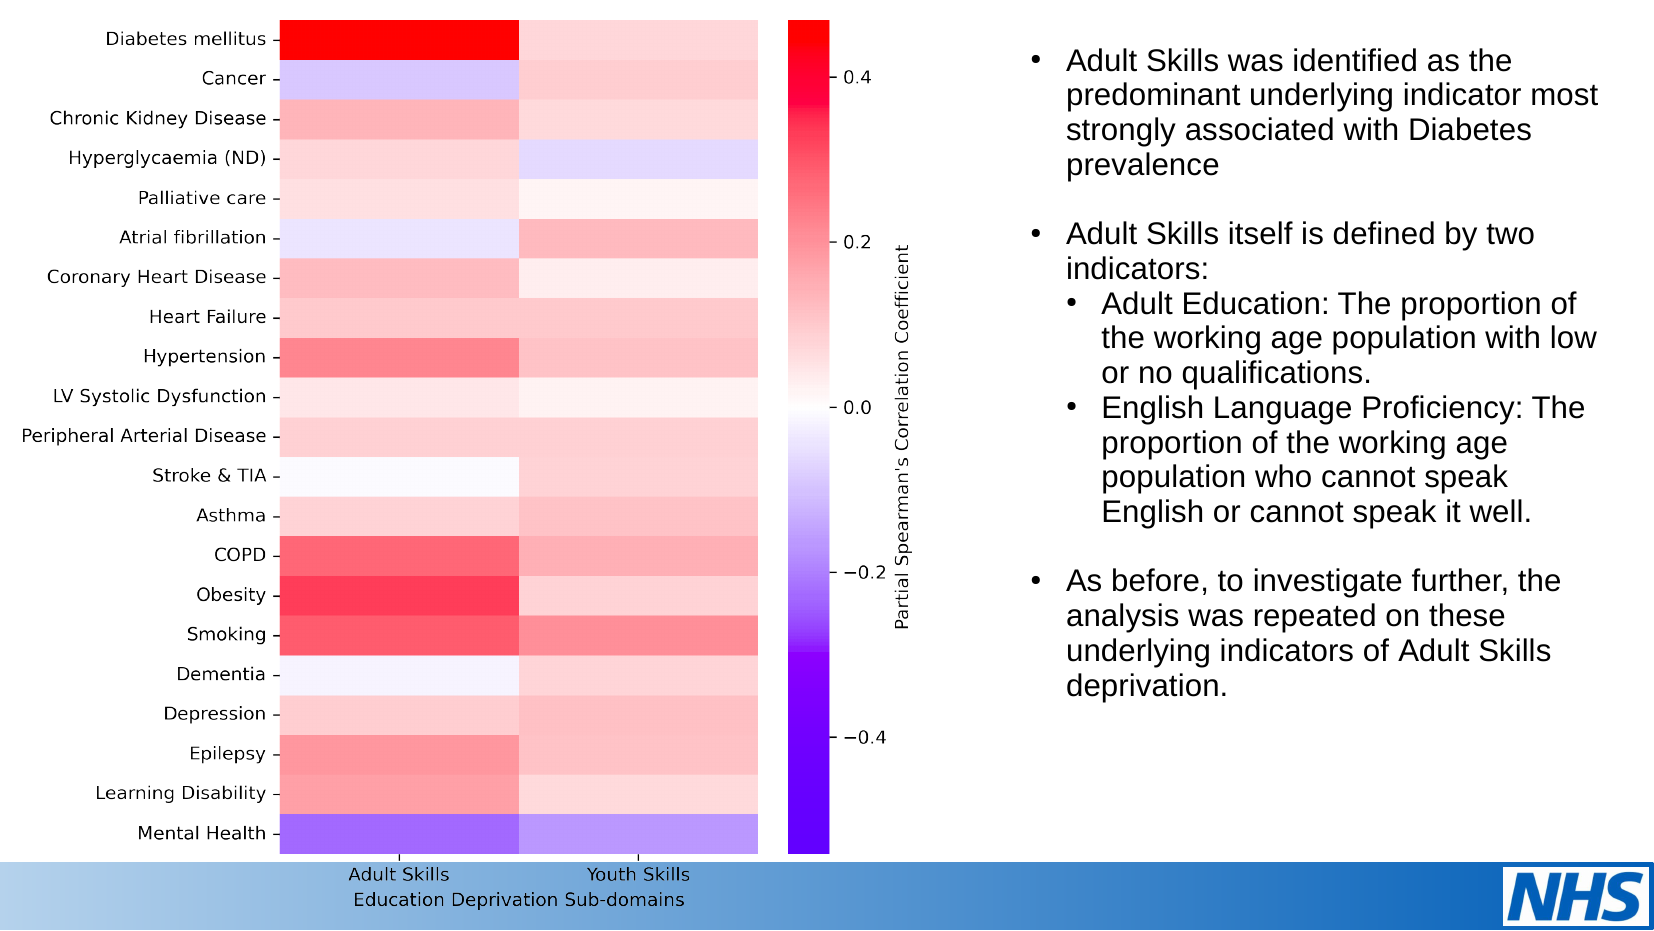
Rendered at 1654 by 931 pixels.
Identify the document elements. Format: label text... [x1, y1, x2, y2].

text_box [931, 862, 1654, 930]
text_box Adult Skills was identified as the predominant underlying indicator most strongly associated with Diabetes prevalence Adult Skills itself is defined by two indicators: Adult Education: The proportion of the working age population with low or no qualifications. English Language Proficiency: The proportion of the working age population who cannot speak English or cannot speak it well. As before, to investigate further, the analysis was repeated on these underlying indicators of Adult Skills deprivation. [1015, 35, 1630, 711]
picture [1503, 867, 1649, 926]
picture [0, 0, 931, 931]
